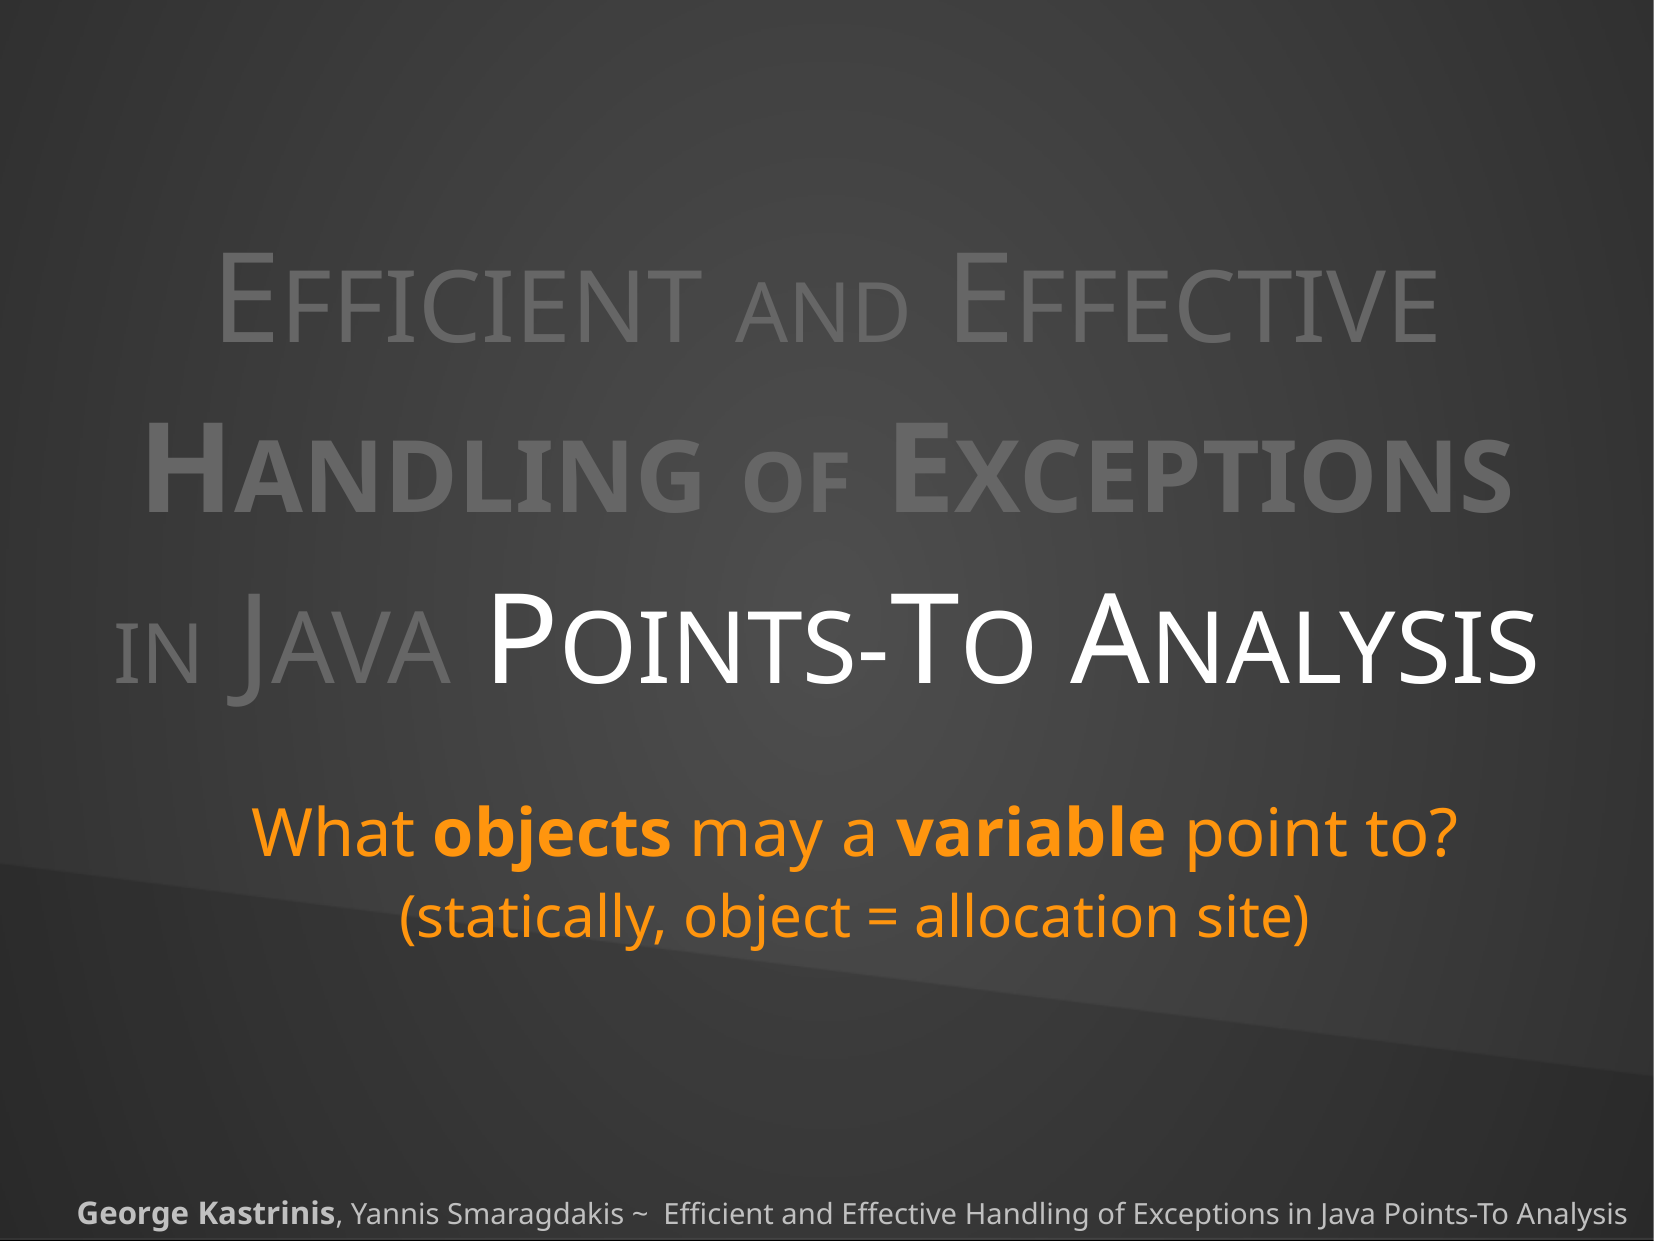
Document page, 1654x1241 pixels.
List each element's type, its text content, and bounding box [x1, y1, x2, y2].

picture [0, 0, 1654, 1241]
text_box What objects may a variable point to? (statically, object = allocation site) [236, 777, 1418, 932]
text_box EFFICIENT AND EFFECTIVE HANDLING OF EXCEPTIONS IN JAVA POINTS-TO ANALYSIS [51, 201, 1603, 669]
